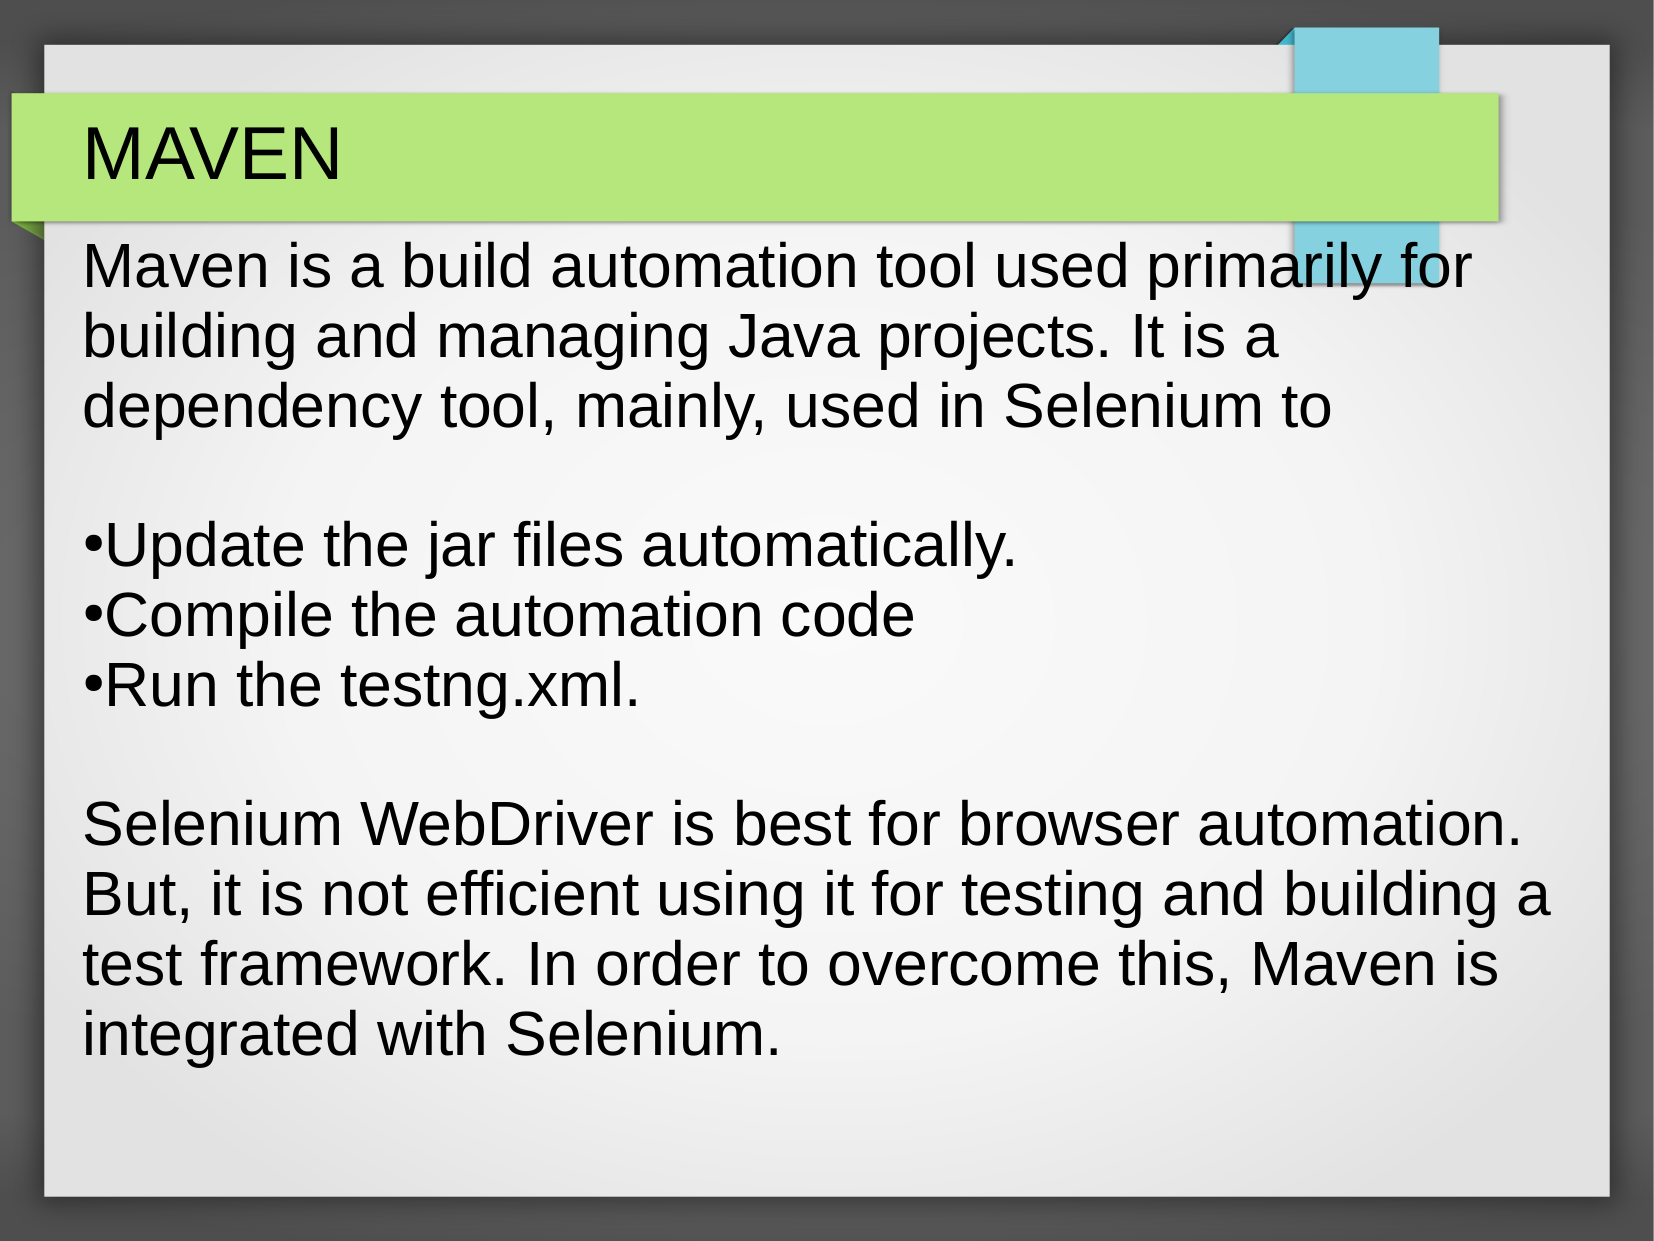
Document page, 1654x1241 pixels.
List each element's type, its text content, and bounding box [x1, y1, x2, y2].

picture [0, 0, 1654, 1241]
subtitle Maven is a build automation tool used primarily for building and managing Java projects. It is a dependency tool, mainly, used in Selenium to Update the jar files automatically. Compile the automation code Run the testng.xml. Selenium WebDriver is best for browser automation. But, it is not efficient using it for testing and building a test framework. In order to overcome this, Maven is integrated with Selenium. [82, 231, 1571, 1069]
title MAVEN [82, 94, 1264, 213]
